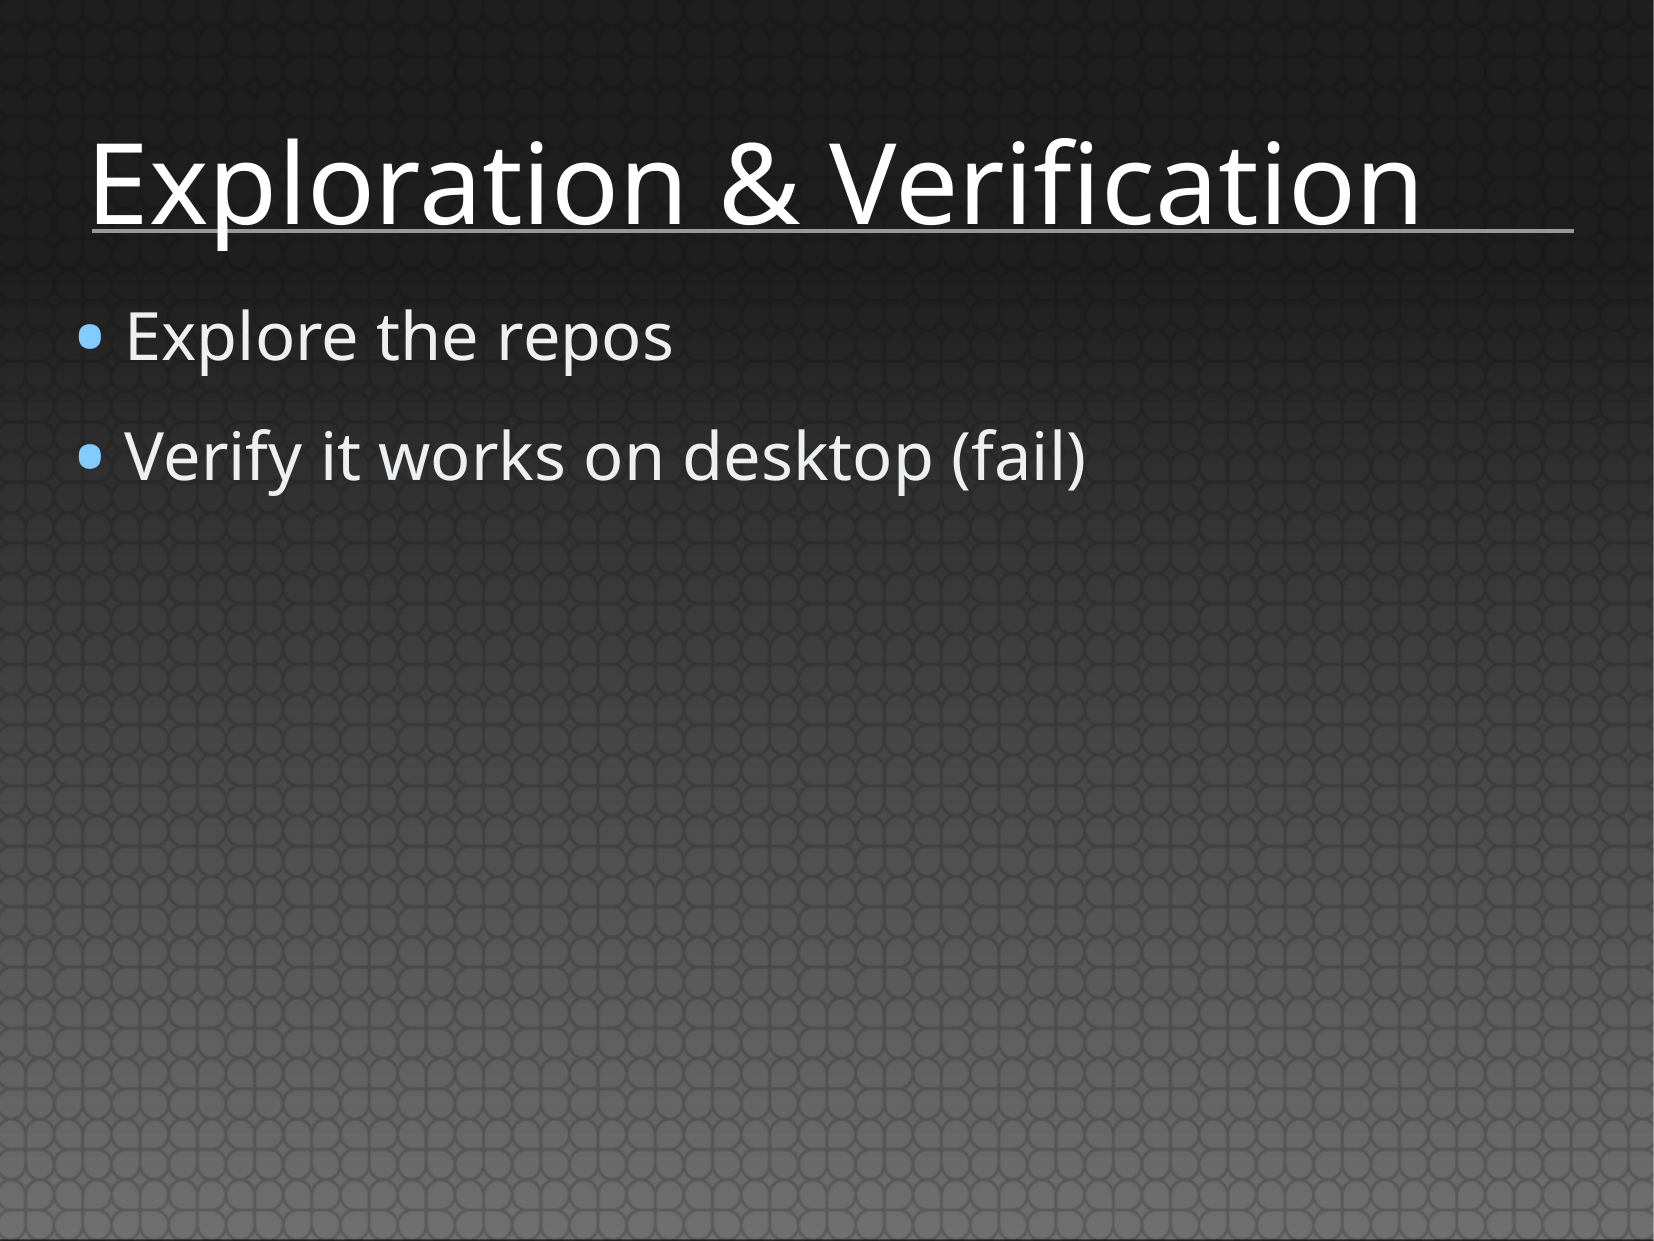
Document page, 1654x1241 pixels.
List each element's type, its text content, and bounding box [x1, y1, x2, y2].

list Explore the repos Verify it works on desktop (fail) [53, 289, 1543, 1108]
title Exploration & Verification [86, 112, 1576, 249]
picture [0, 0, 1654, 1241]
